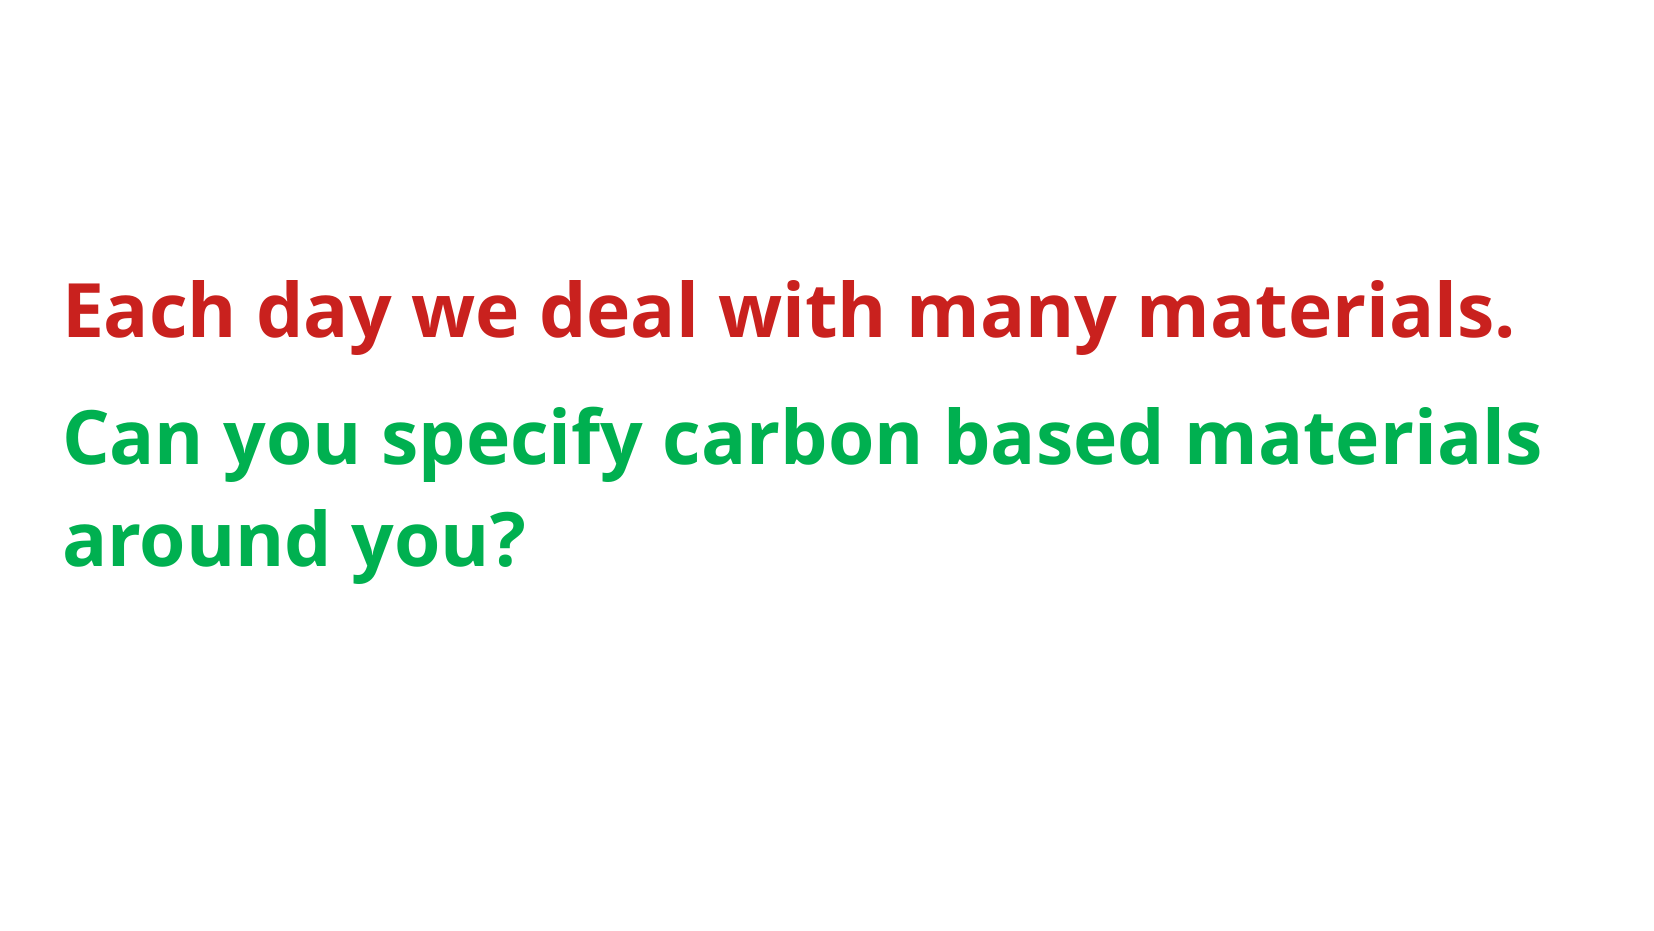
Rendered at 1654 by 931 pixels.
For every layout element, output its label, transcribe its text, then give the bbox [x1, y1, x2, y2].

text_box Each day we deal with many materials. Can you specify carbon based materials around you? [47, 249, 1654, 877]
